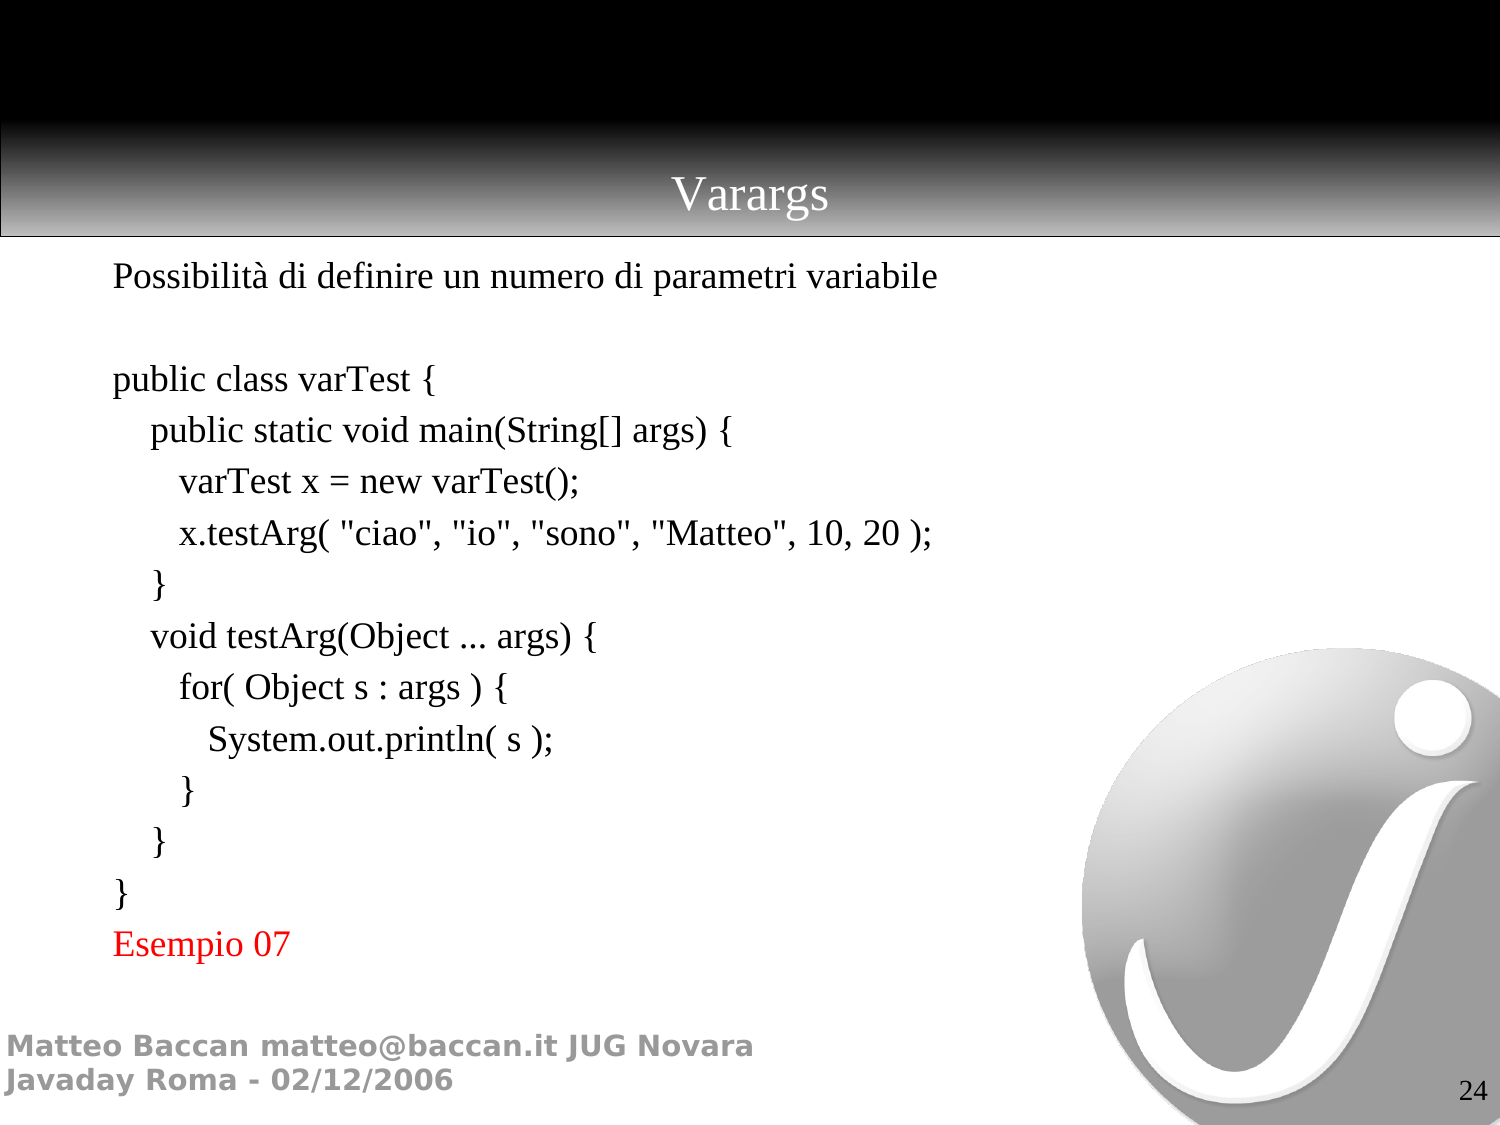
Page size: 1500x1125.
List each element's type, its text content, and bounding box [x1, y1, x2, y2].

title Varargs [112, 99, 1388, 255]
list Possibilità di definire un numero di parametri variabile public class varTest { public static void main(String[] args) { varTest x = new varTest(); x.testArg( "ciao", "io", "sono", "Matteo", 10, 20 ); } void testArg(Object ... args) { for( Object s : args ) { System.out.println( s ); } } } Esempio 07 [112, 255, 1388, 1050]
picture [1081, 648, 1500, 1125]
